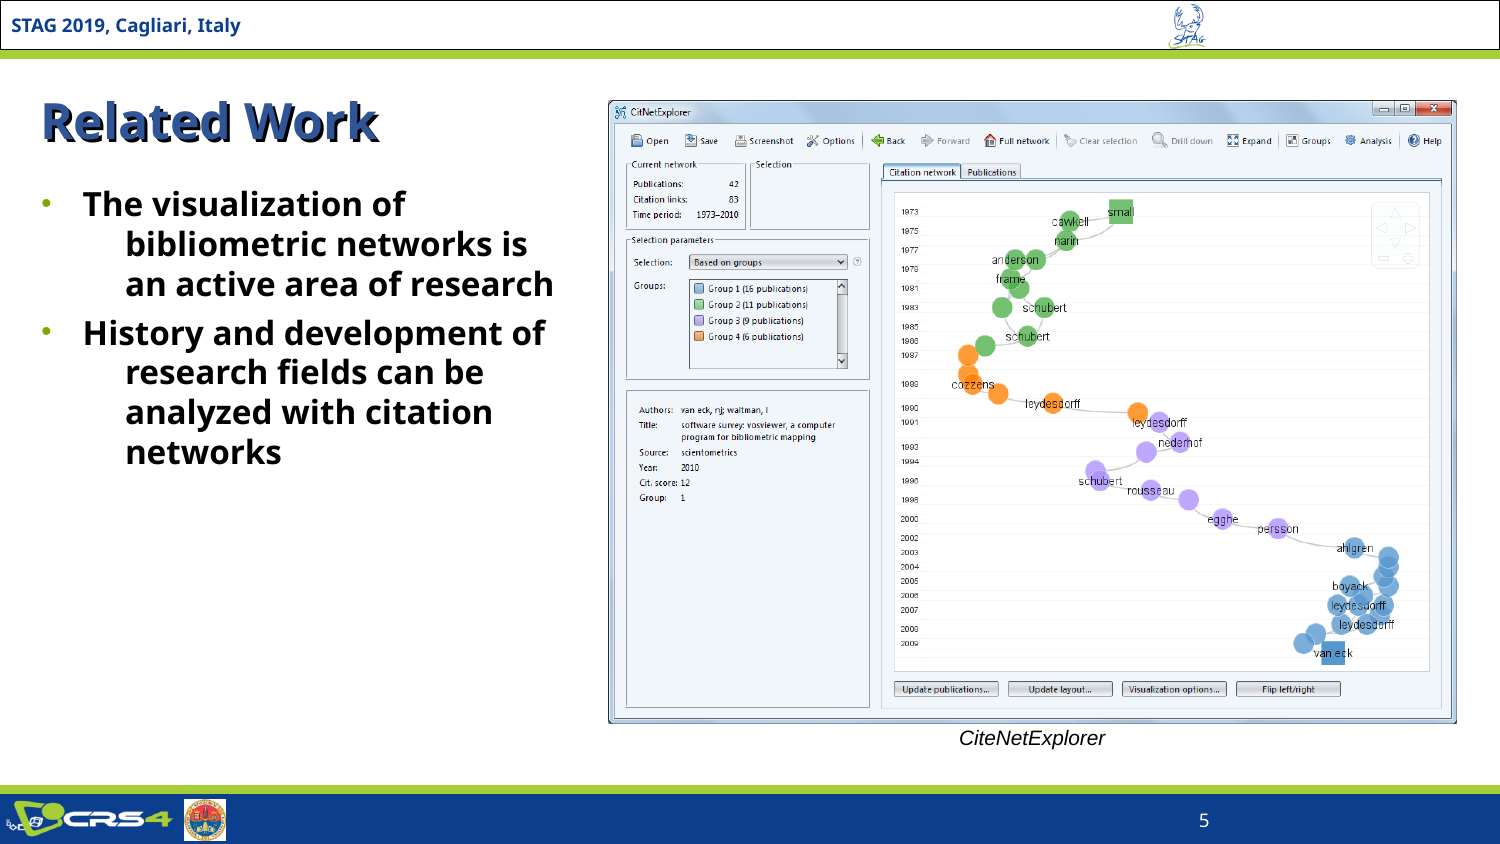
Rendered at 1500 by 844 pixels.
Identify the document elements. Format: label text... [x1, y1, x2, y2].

text_box CiteNetExplorer [651, 716, 1414, 744]
text_box [1187, 802, 1500, 831]
text_box The visualization of bibliometric networks is an active area of research History and development of research fields can be analyzed with citation networks [29, 177, 571, 726]
picture [608, 100, 1457, 724]
title Related Work [29, 58, 1471, 181]
